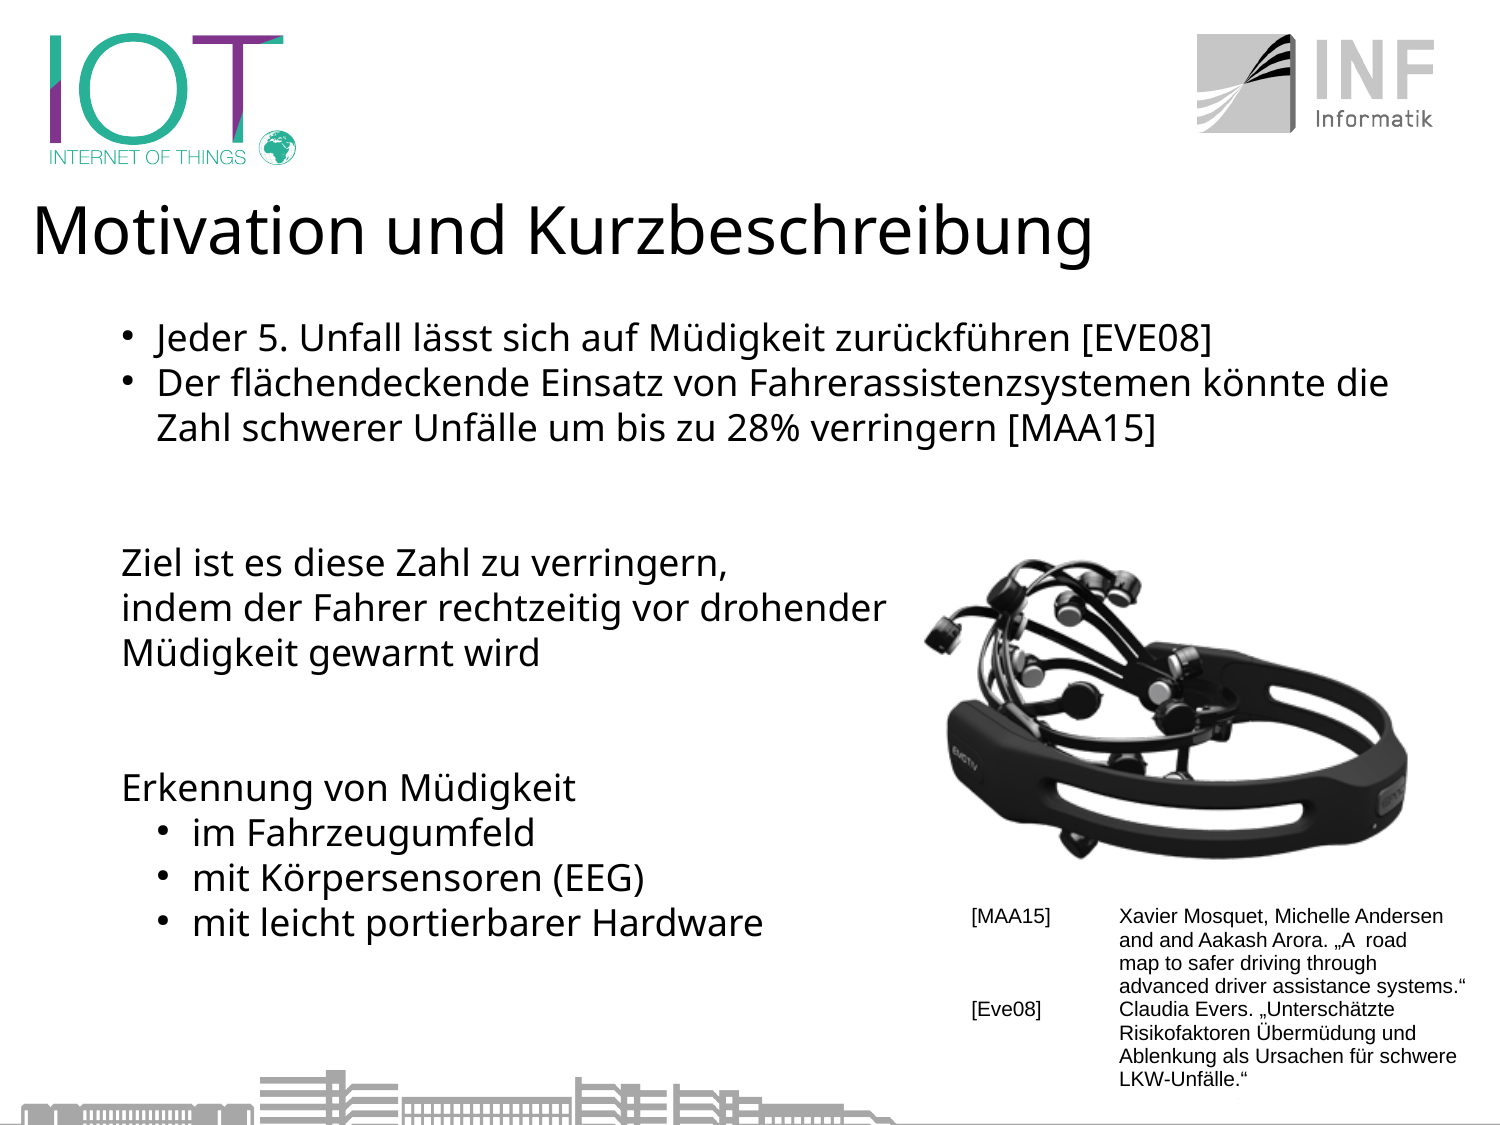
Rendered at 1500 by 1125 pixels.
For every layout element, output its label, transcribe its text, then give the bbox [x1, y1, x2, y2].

picture [862, 555, 1464, 891]
picture [50, 33, 296, 165]
text_box Motivation und Kurzbeschreibung [16, 180, 1464, 284]
picture [0, 1070, 1500, 1125]
text_box Jeder 5. Unfall lässt sich auf Müdigkeit zurückführen [EVE08] Der flächendeckende Einsatz von Fahrerassistenzsystemen könnte die Zahl schwerer Unfälle um bis zu 28% verringern [MAA15] Ziel ist es diese Zahl zu verringern, indem der Fahrer rechtzeitig vor drohender Müdigkeit gewarnt wird Erkennung von Müdigkeit im Fahrzeugumfeld mit Körpersensoren (EEG) mit leicht portierbarer Hardware [106, 307, 1418, 1040]
picture [1197, 34, 1434, 133]
text_box [MAA15] Xavier Mosquet, Michelle Andersen and and Aakash Arora. „A road map to safer driving through advanced driver assistance systems.“ [Eve08] Claudia Evers. „Unterschätzte Risikofaktoren Übermüdung und Ablenkung als Ursachen für schwere LKW-Unfälle.“ [956, 897, 1489, 1099]
